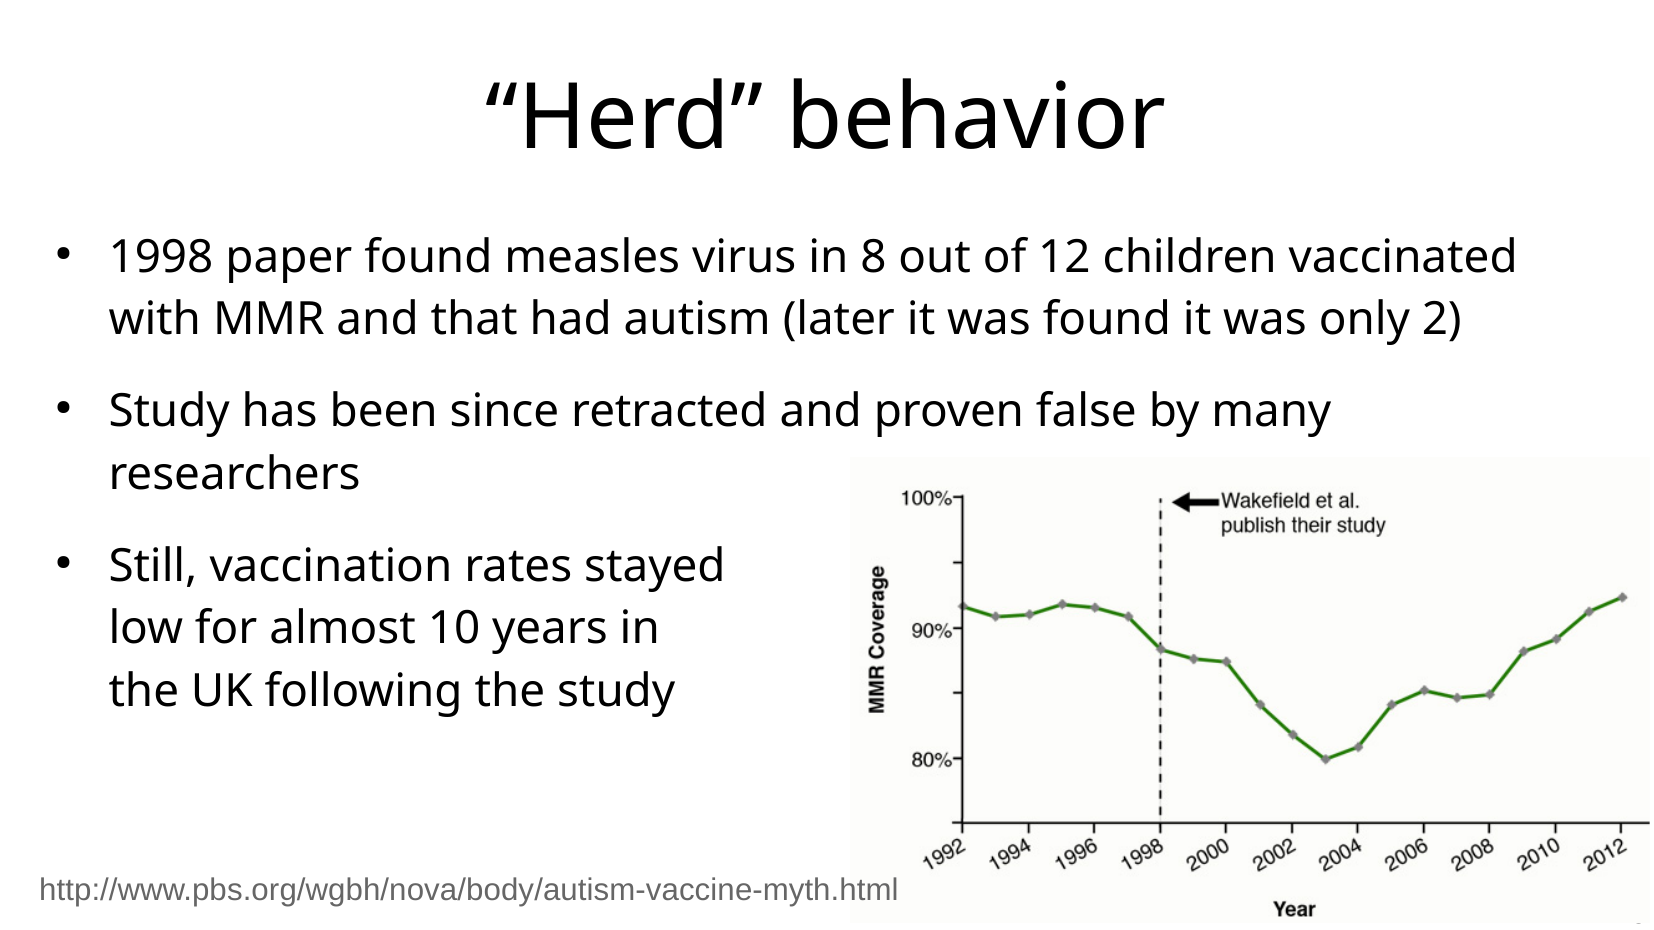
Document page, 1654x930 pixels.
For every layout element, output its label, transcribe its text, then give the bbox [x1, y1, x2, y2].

text_box http://www.pbs.org/wgbh/nova/body/autism-vaccine-myth.html [24, 864, 1141, 916]
list 1998 paper found measles virus in 8 out of 12 children vaccinated with MMR and that had autism (later it was found it was only 2) Study has been since retracted and proven false by many researchers Still, vaccination rates stayed low for almost 10 years in the UK following the study [37, 222, 1576, 864]
picture [850, 457, 1650, 923]
title “Herd” behavior [82, 1, 1571, 222]
